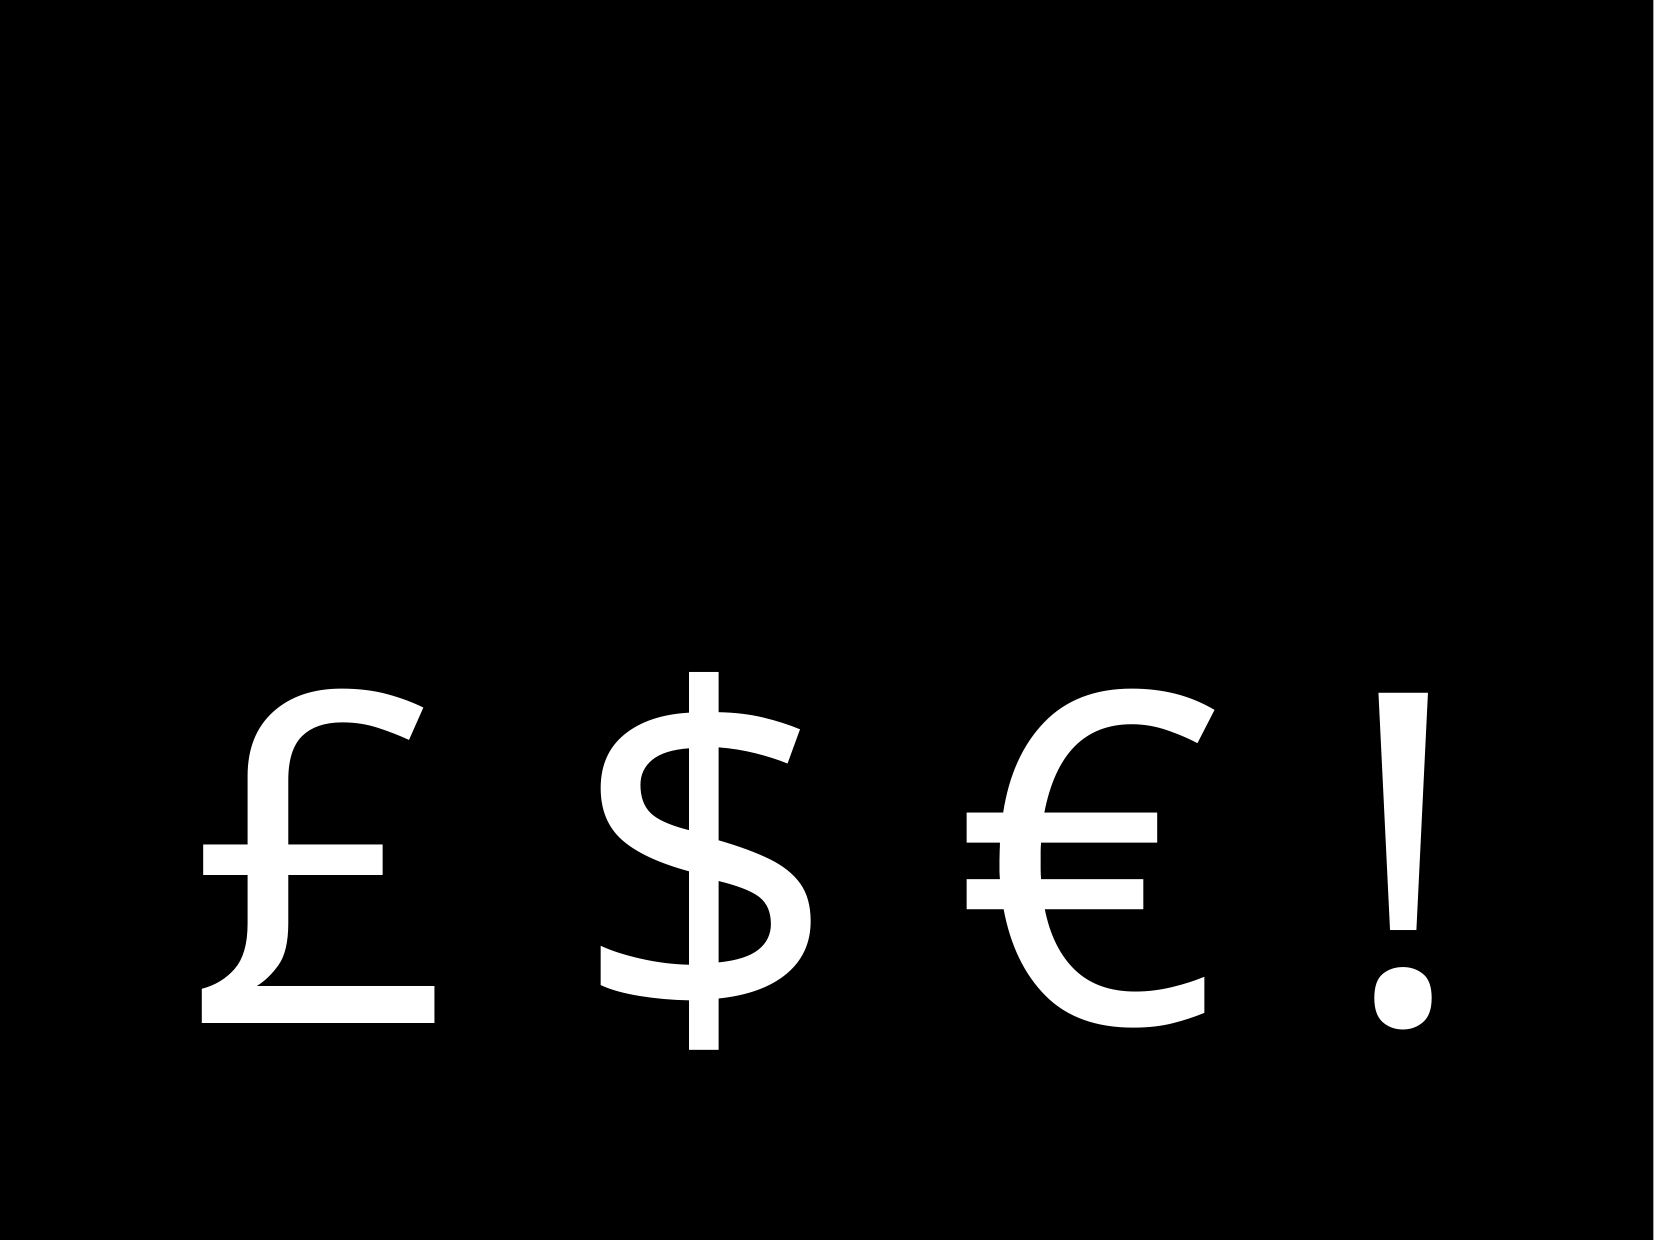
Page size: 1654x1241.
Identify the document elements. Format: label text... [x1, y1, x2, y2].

subtitle £ $ € ! [82, 49, 1571, 1010]
